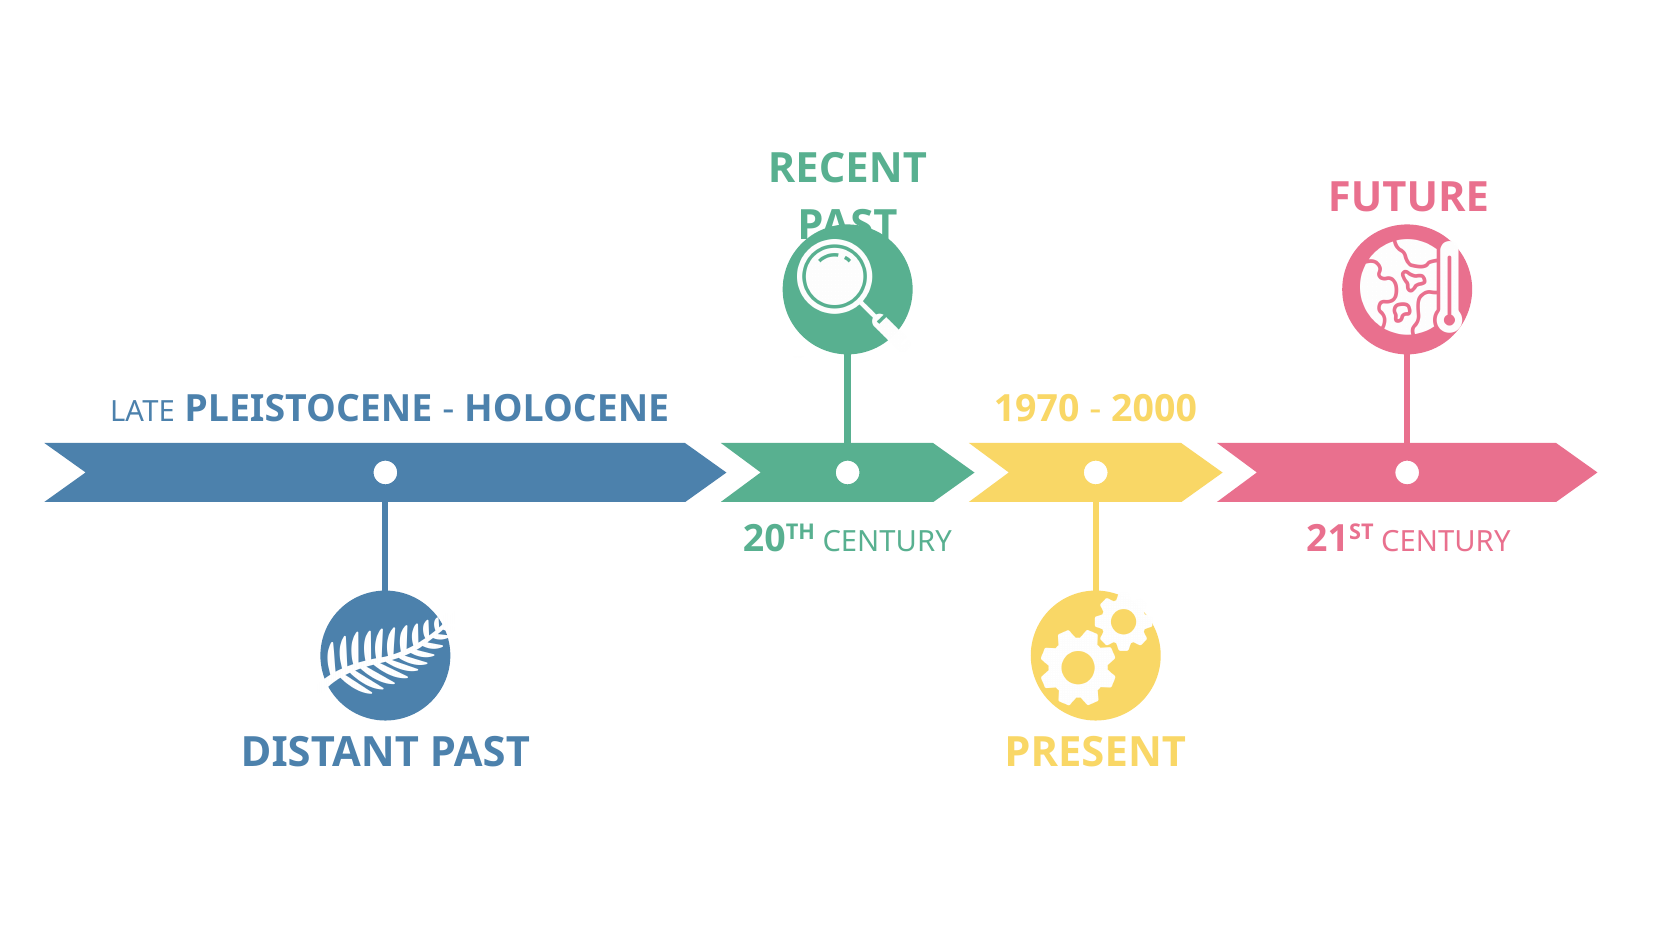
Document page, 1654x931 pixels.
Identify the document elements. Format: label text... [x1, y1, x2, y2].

text_box [829, 232, 842, 236]
text_box [845, 225, 865, 236]
text_box [870, 228, 882, 236]
text_box 1970 - 2000 [950, 377, 1241, 438]
text_box [355, 713, 416, 720]
text_box RECENT past [702, 165, 993, 225]
text_box [348, 590, 423, 602]
text_box PREsent [950, 720, 1241, 780]
text_box [44, 442, 727, 502]
picture [1352, 233, 1468, 346]
text_box 20th century [702, 507, 993, 567]
picture [1030, 584, 1164, 724]
text_box [1342, 255, 1352, 324]
text_box [1374, 225, 1440, 233]
picture [307, 602, 467, 713]
picture [779, 236, 928, 384]
text_box [810, 228, 825, 236]
text_box [1468, 266, 1473, 313]
text_box [968, 442, 1223, 502]
text_box [1375, 346, 1440, 355]
text_box DISTANT PAST [208, 720, 563, 780]
text_box [720, 442, 975, 502]
text_box [1216, 442, 1598, 503]
text_box FUTURE [1263, 165, 1554, 225]
text_box 21St century [1263, 507, 1554, 567]
text_box Late Pleistocene - Holocene [94, 377, 686, 438]
